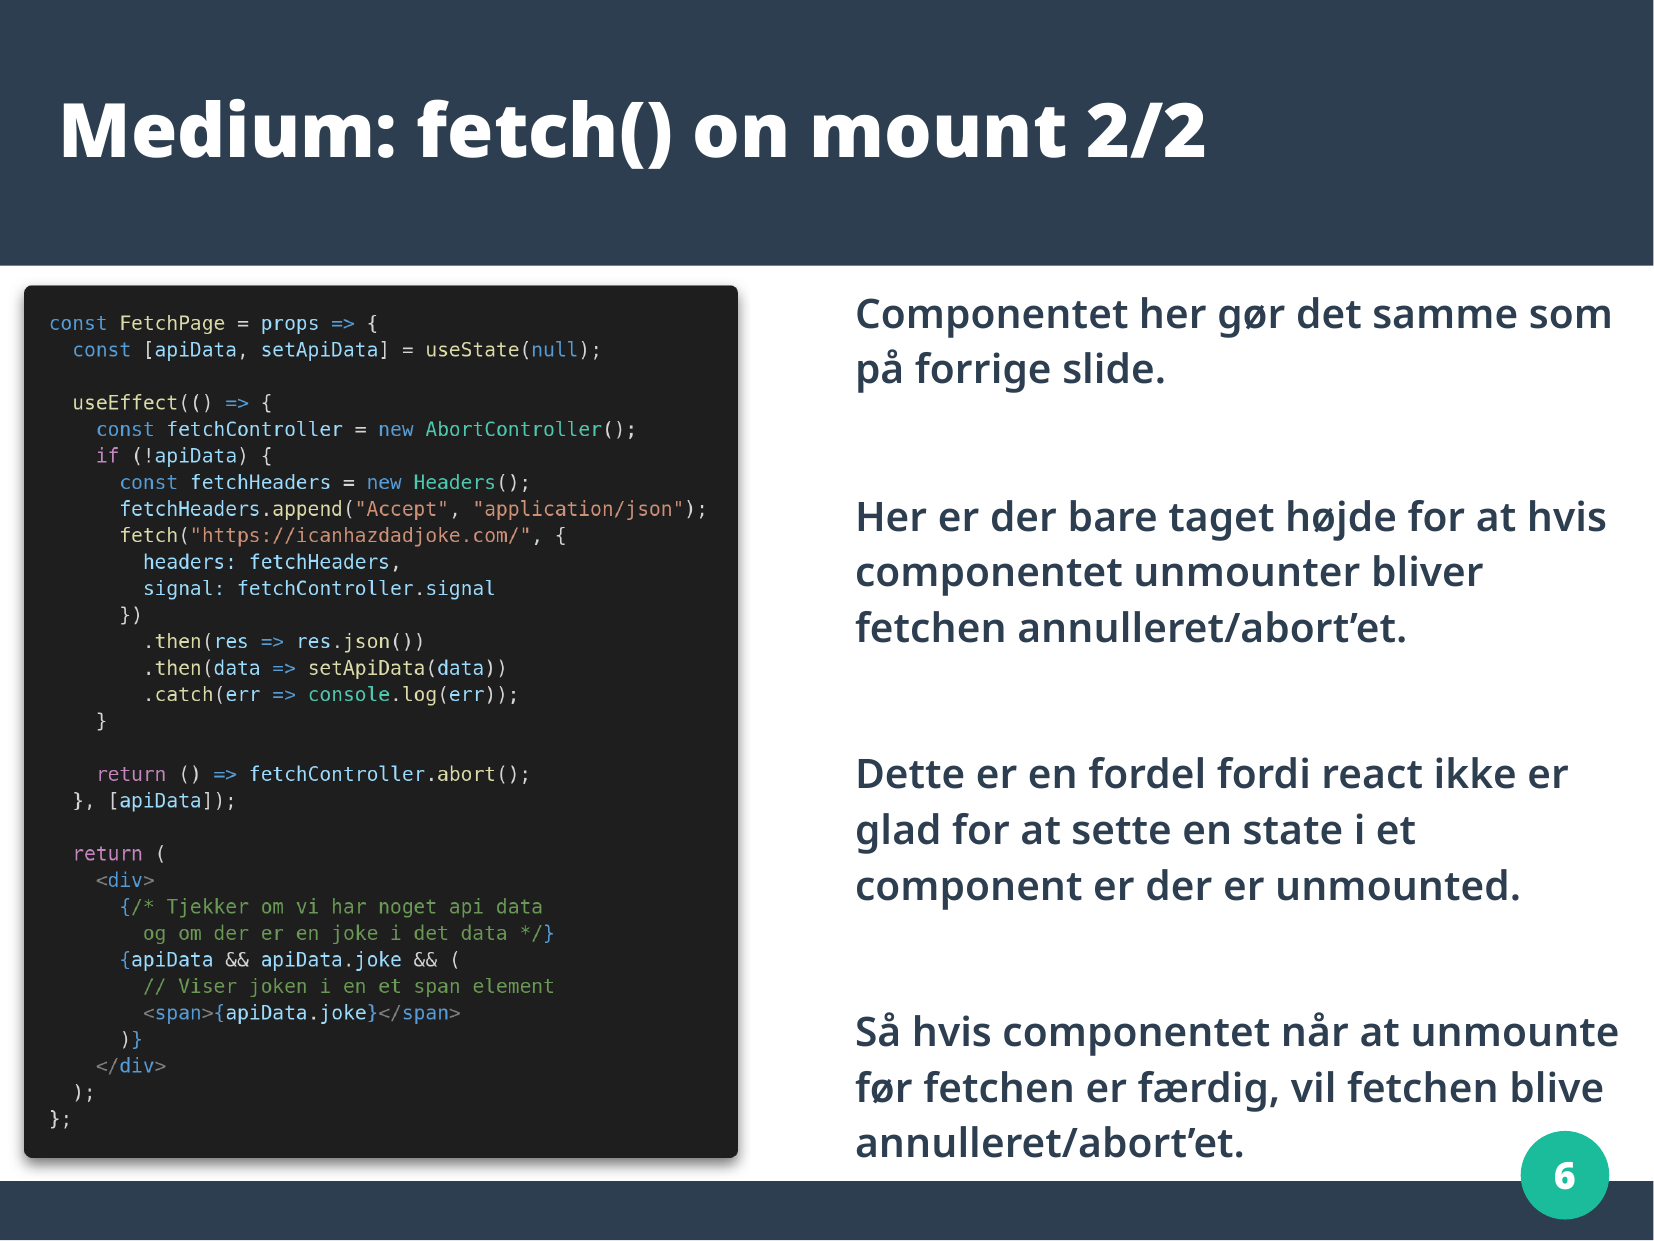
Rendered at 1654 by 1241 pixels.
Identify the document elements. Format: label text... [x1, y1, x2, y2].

title Medium: fetch() on mount 2/2 [59, 49, 1595, 207]
picture [0, 270, 750, 1186]
list Componentet her gør det samme som på forrige slide. Her er der bare taget højde for at hvis componentet unmounter bliver fetchen annulleret/abort’et. Dette er en fordel fordi react ikke er glad for at sette en state i et component er der er unmounted. Så hvis componentet når at unmounte før fetchen er færdig, vil fetchen blive annulleret/abort’et. [855, 285, 1636, 1171]
